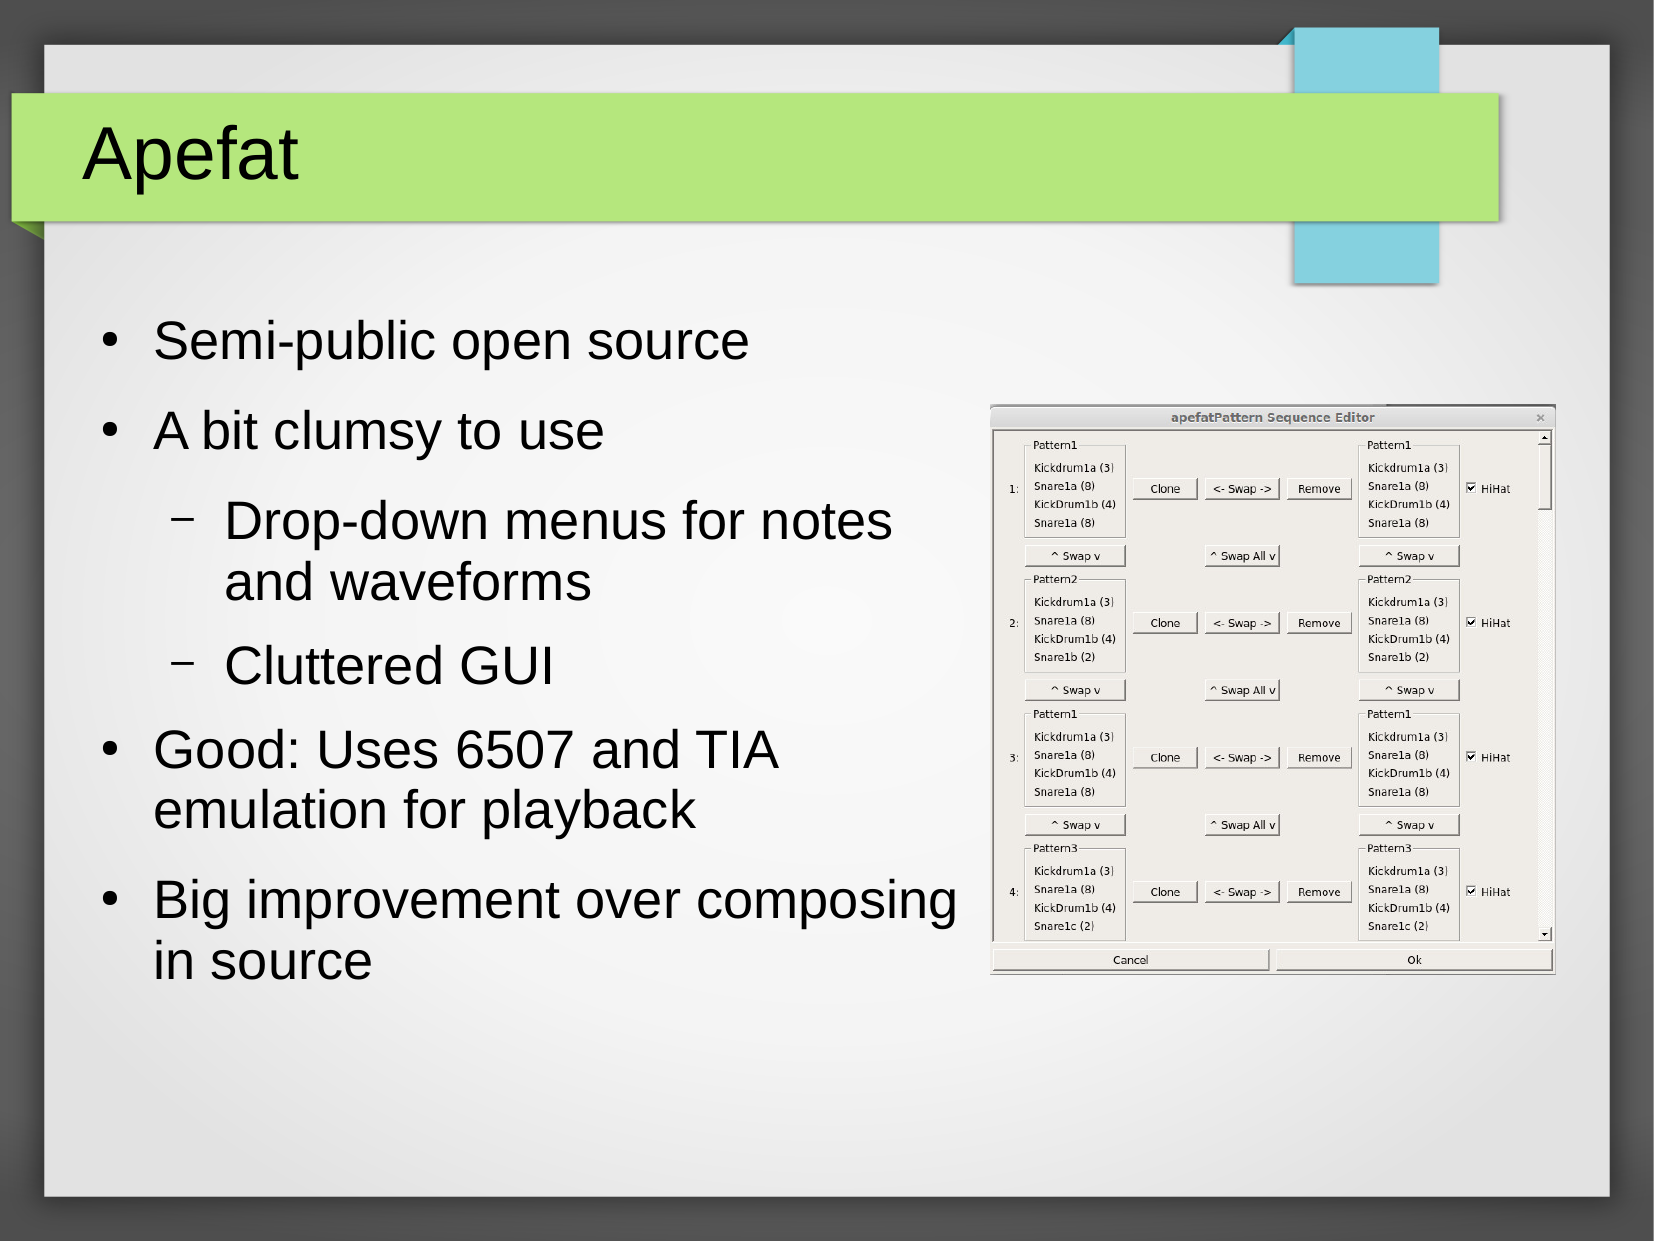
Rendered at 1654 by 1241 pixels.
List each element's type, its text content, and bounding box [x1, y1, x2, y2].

picture [0, 0, 1654, 1241]
list Semi-public open source A bit clumsy to use Drop-down menus for notes and waveforms Cluttered GUI Good: Uses 6507 and TIA emulation for playback Big improvement over composing in source [82, 310, 961, 1171]
title Apefat [82, 94, 1264, 213]
